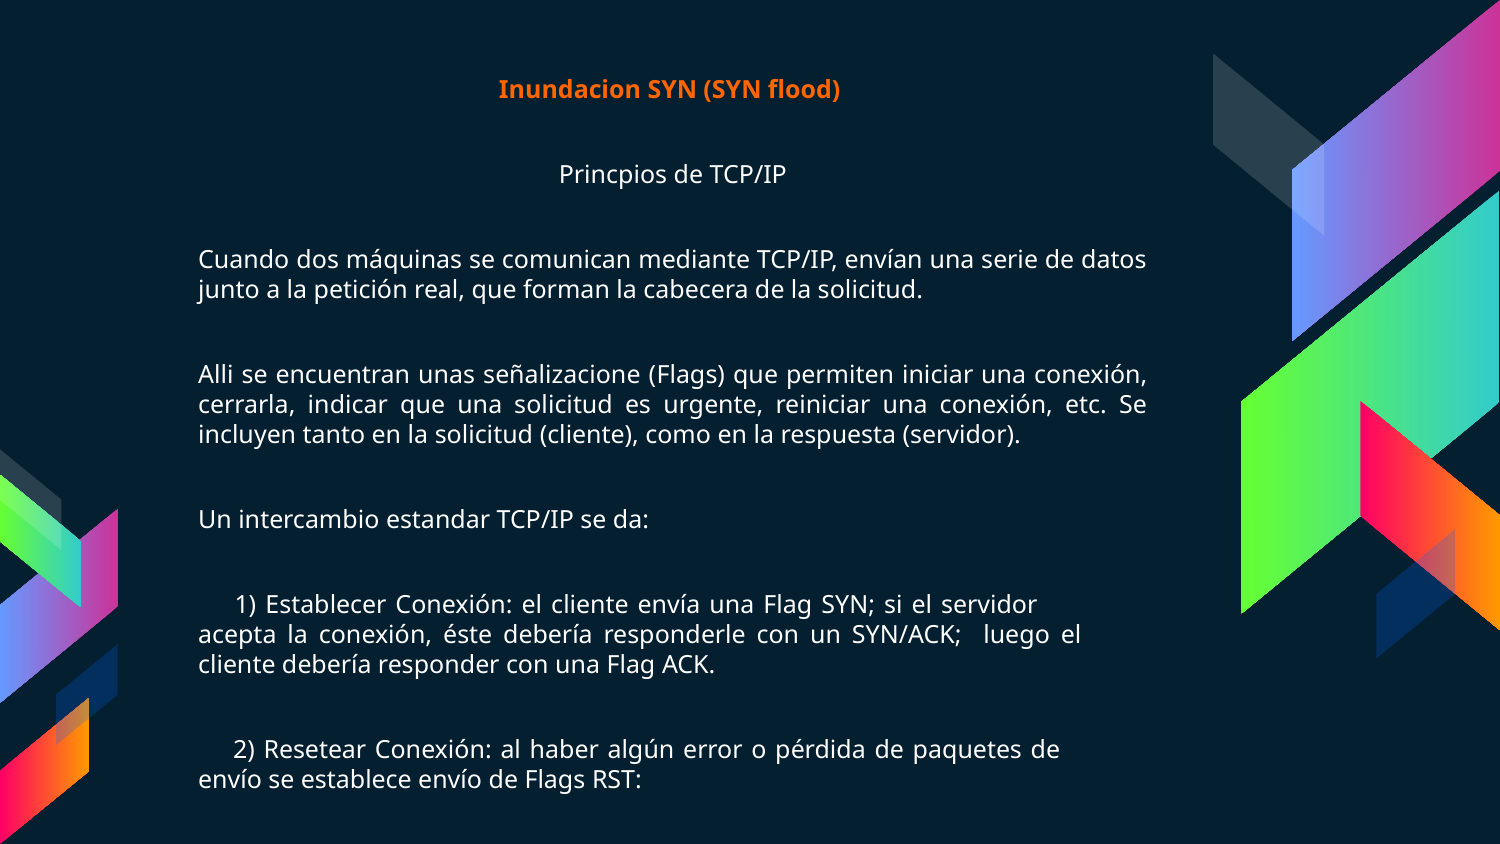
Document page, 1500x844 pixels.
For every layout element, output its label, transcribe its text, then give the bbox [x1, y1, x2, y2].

list Inundacion SYN (SYN flood) Princpios de TCP/IP Cuando dos máquinas se comunican mediante TCP/IP, envían una serie de datos junto a la petición real, que forman la cabecera de la solicitud. Alli se encuentran unas señalizacione (Flags) que permiten iniciar una conexión, cerrarla, indicar que una solicitud es urgente, reiniciar una conexión, etc. Se incluyen tanto en la solicitud (cliente), como en la respuesta (servidor). Un intercambio estandar TCP/IP se da: 1) Establecer Conexión: el cliente envía una Flag SYN; si el servidor acepta la conexión, éste debería responderle con un SYN/ACK; luego el cliente debería responder con una Flag ACK. 2) Resetear Conexión: al haber algún error o pérdida de paquetes de envío se establece envío de Flags RST: [183, 59, 1164, 506]
